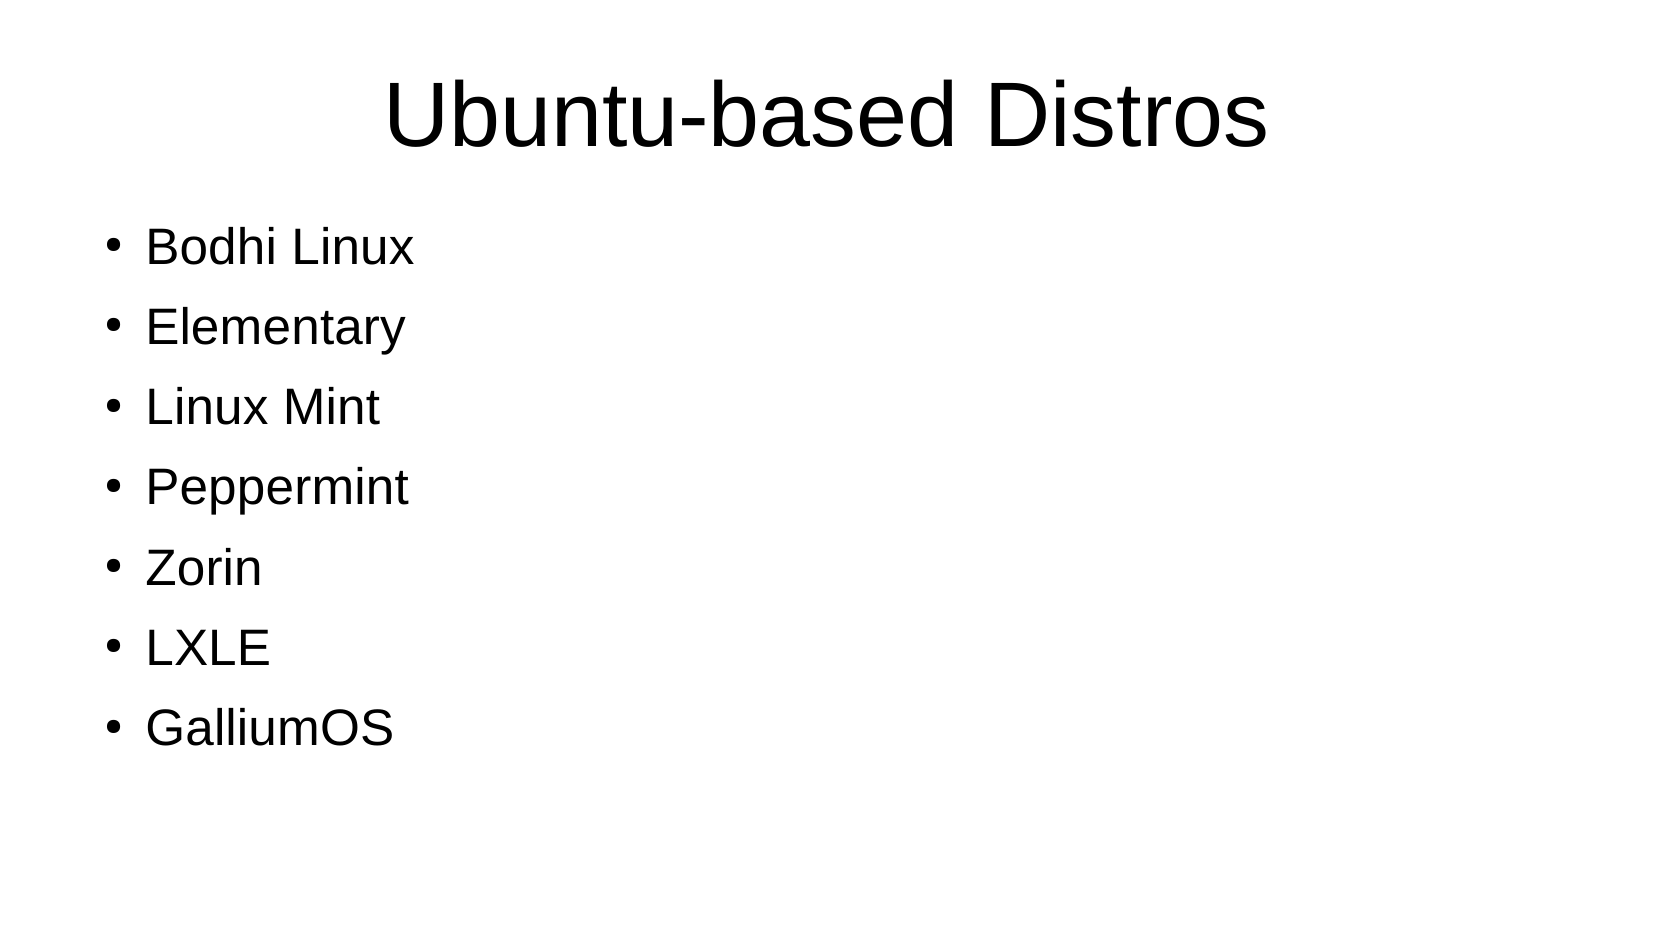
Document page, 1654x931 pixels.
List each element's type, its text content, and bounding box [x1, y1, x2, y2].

list Bodhi Linux Elementary Linux Mint Peppermint Zorin LXLE GalliumOS [90, 217, 1580, 758]
title Ubuntu-based Distros [82, 37, 1571, 193]
